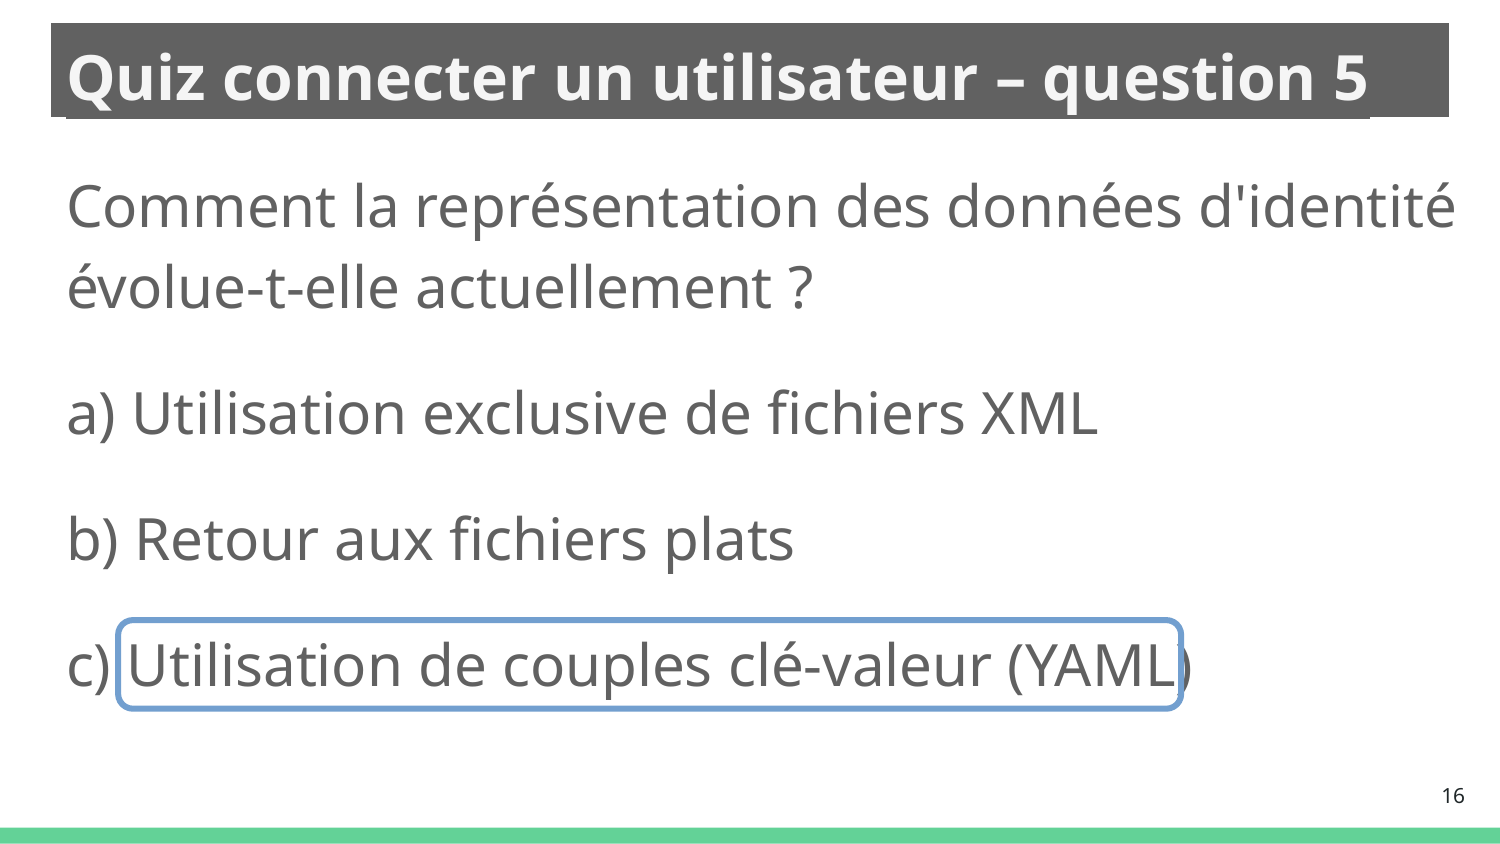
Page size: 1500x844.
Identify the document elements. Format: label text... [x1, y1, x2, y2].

slide_number <numéro> [1389, 764, 1480, 830]
title Quiz connecter un utilisateur – question 5 [51, 23, 1449, 117]
list Comment la représentation des données d'identité évolue-t-elle actuellement ? a) Utilisation exclusive de fichiers XML b) Retour aux fichiers plats c) Utilisation de couples clé-valeur (YAML) [51, 144, 1477, 714]
